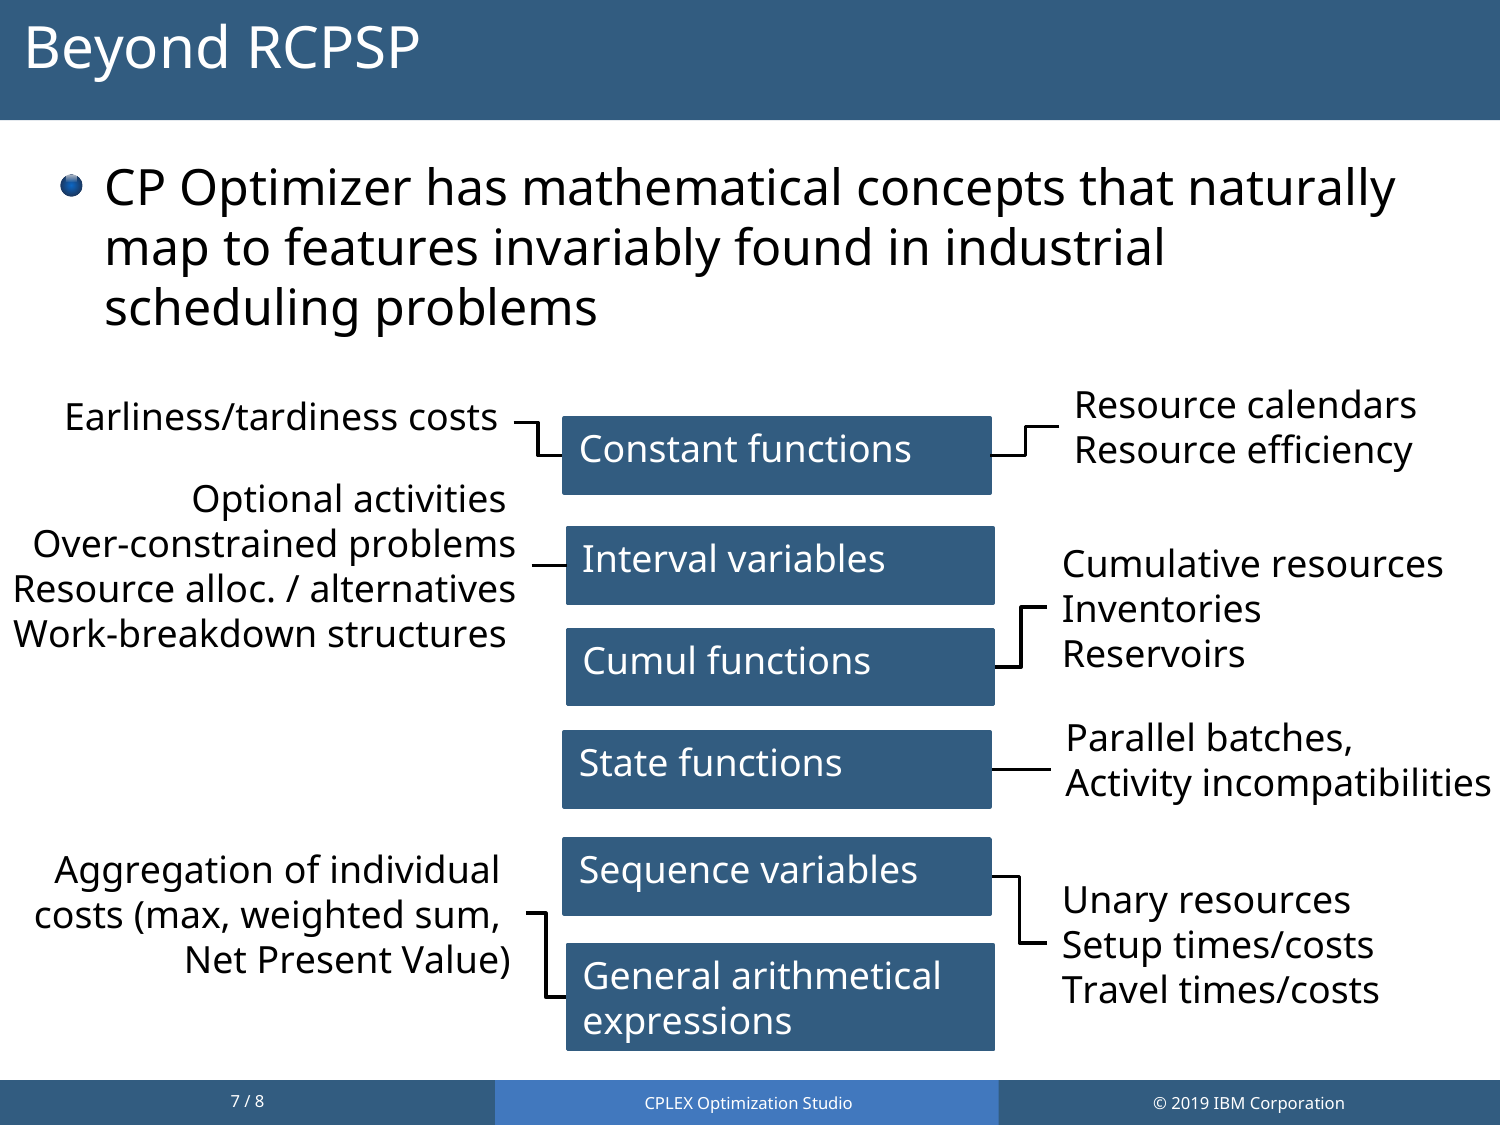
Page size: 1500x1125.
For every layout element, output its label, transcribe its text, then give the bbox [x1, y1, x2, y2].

text_box Resource calendars Resource efficiency [1059, 373, 1433, 479]
text_box Constant functions [564, 417, 991, 493]
text_box General arithmetical expressions [567, 944, 994, 1050]
text_box Cumulative resources Inventories Reservoirs [1047, 532, 1448, 683]
title Beyond RCPSP [0, 0, 1500, 121]
text_box Parallel batches, Activity incompatibilities [1050, 706, 1498, 833]
text_box Sequence variables [564, 838, 991, 914]
text_box Unary resources Setup times/costs Travel times/costs [1047, 868, 1390, 1018]
text_box Interval variables [567, 527, 994, 603]
list CP Optimizer has mathematical concepts that naturally map to features invariably found in industrial scheduling problems [45, 147, 1441, 344]
text_box Aggregation of individual costs (max, weighted sum, Net Present Value) [19, 838, 510, 989]
text_box Earliness/tardiness costs [49, 385, 498, 460]
text_box Optional activities Over-constrained problems Resource alloc. / alternatives Work-breakdown structures [0, 468, 516, 663]
text_box State functions [564, 731, 991, 807]
text_box Cumul functions [567, 629, 994, 705]
